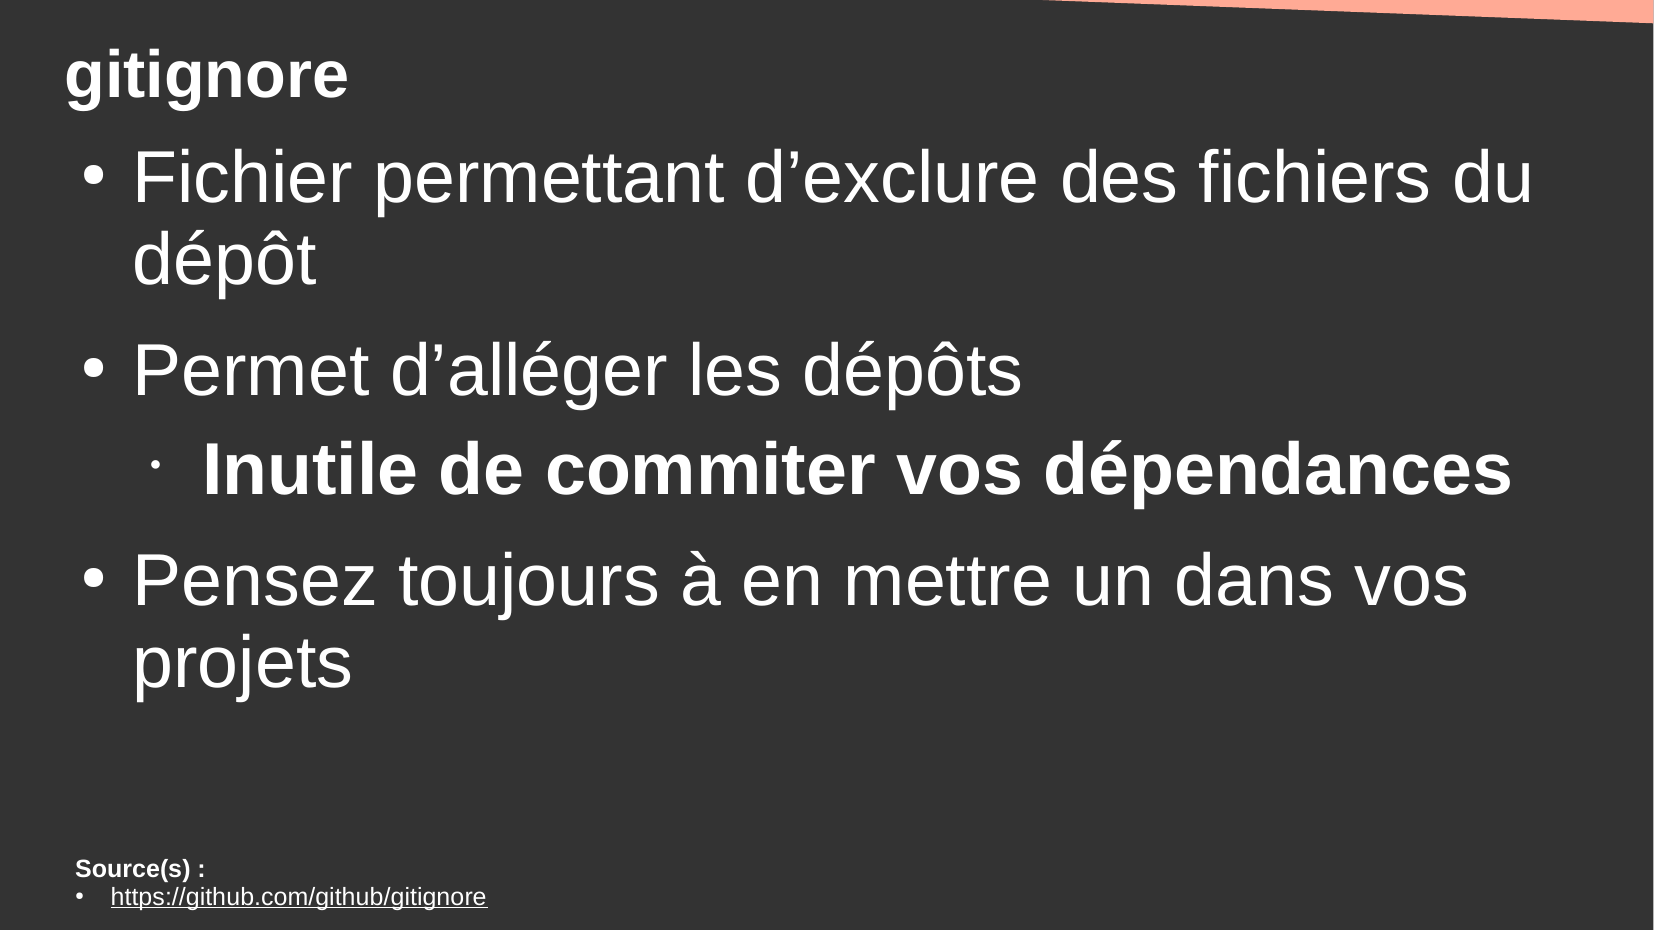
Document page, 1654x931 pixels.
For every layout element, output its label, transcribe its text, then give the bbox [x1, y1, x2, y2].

text_box [1042, 0, 1654, 24]
list Fichier permettant d’exclure des fichiers du dépôt Permet d’alléger les dépôts Inutile de commiter vos dépendances Pensez toujours à en mettre un dans vos projets [63, 135, 1542, 733]
title gitignore [64, 37, 1105, 119]
text_box Source(s) : https://github.com/github/gitignore [60, 809, 1546, 919]
